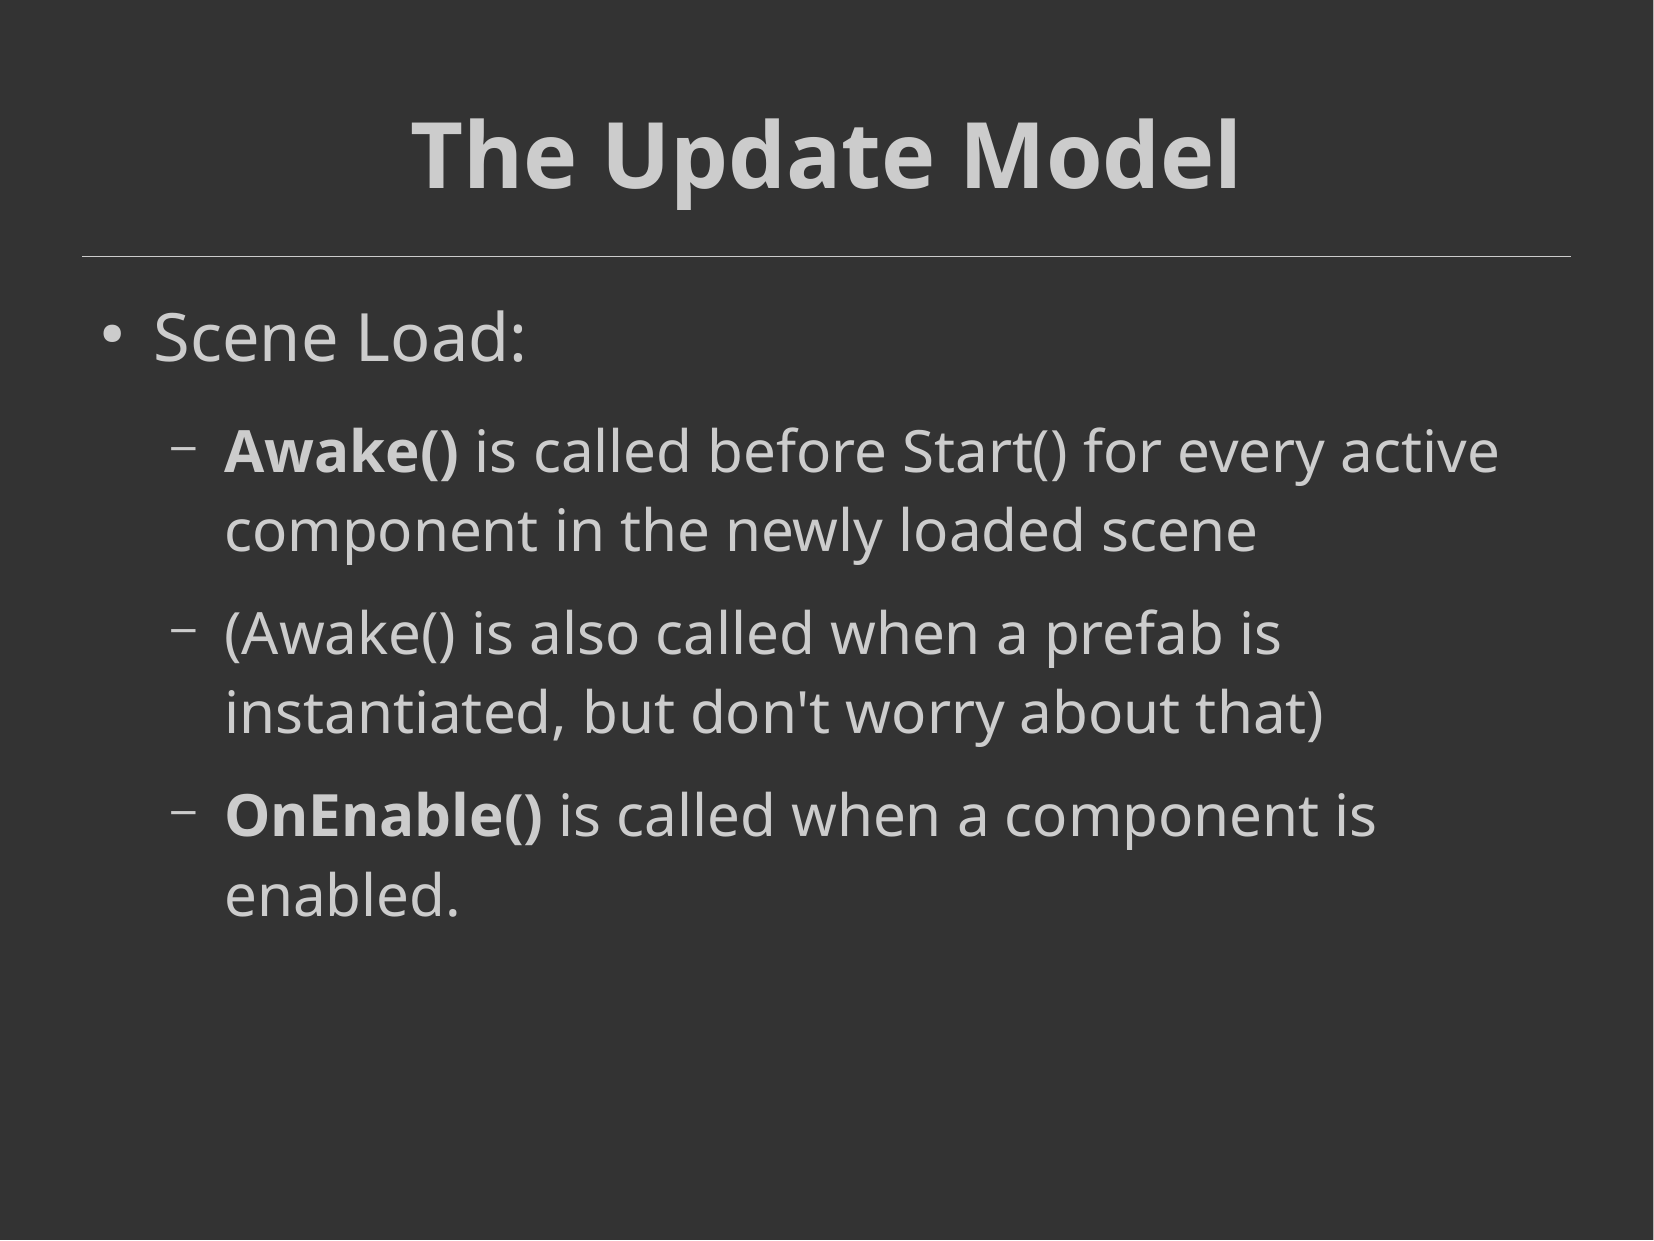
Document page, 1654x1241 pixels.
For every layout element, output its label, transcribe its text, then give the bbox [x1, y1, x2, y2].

list Scene Load: Awake() is called before Start() for every active component in the newly loaded scene (Awake() is also called when a prefab is instantiated, but don't worry about that) OnEnable() is called when a component is enabled. [82, 290, 1571, 1010]
title The Update Model [82, 49, 1571, 257]
